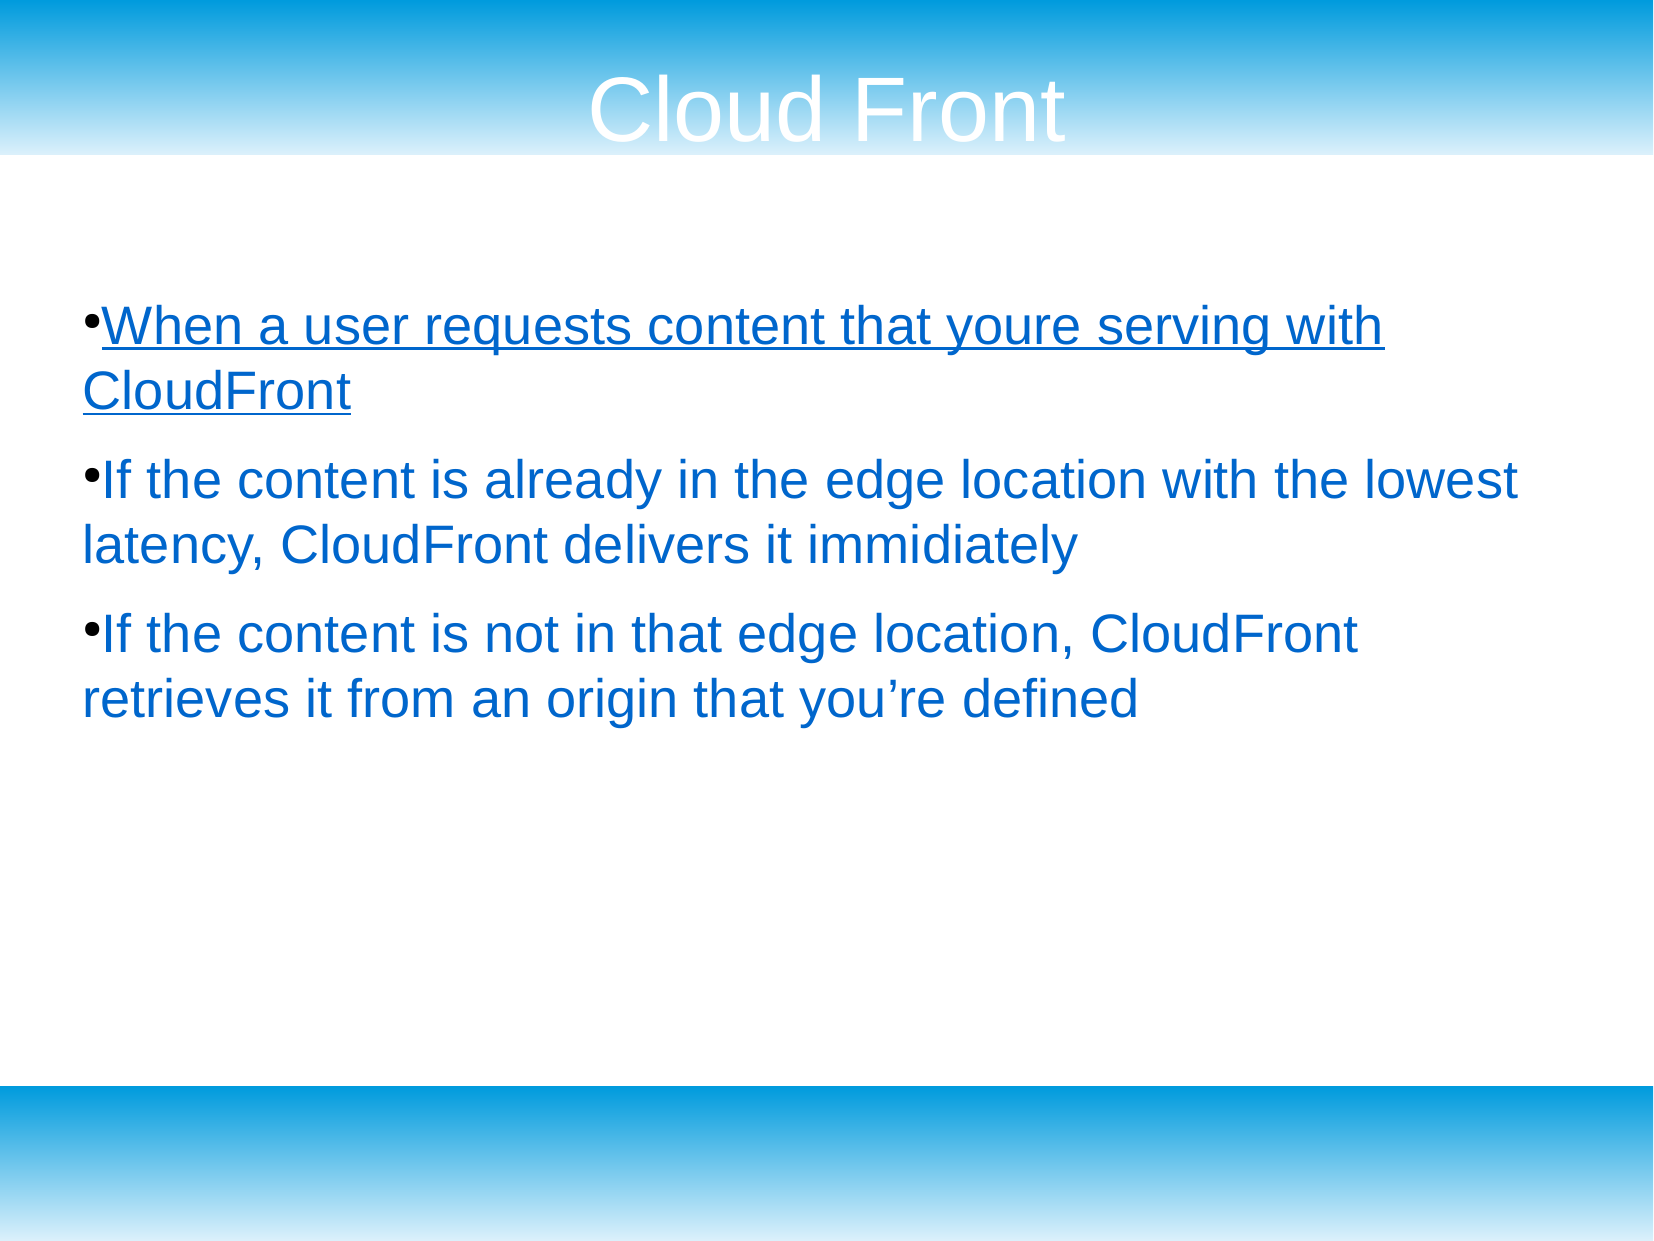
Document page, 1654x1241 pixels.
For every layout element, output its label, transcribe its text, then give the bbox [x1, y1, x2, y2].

list When a user requests content that youre serving with CloudFront If the content is already in the edge location with the lowest latency, CloudFront delivers it immidiately If the content is not in that edge location, CloudFront retrieves it from an origin that you’re defined [82, 290, 1571, 1010]
title Cloud Front [82, 49, 1571, 155]
